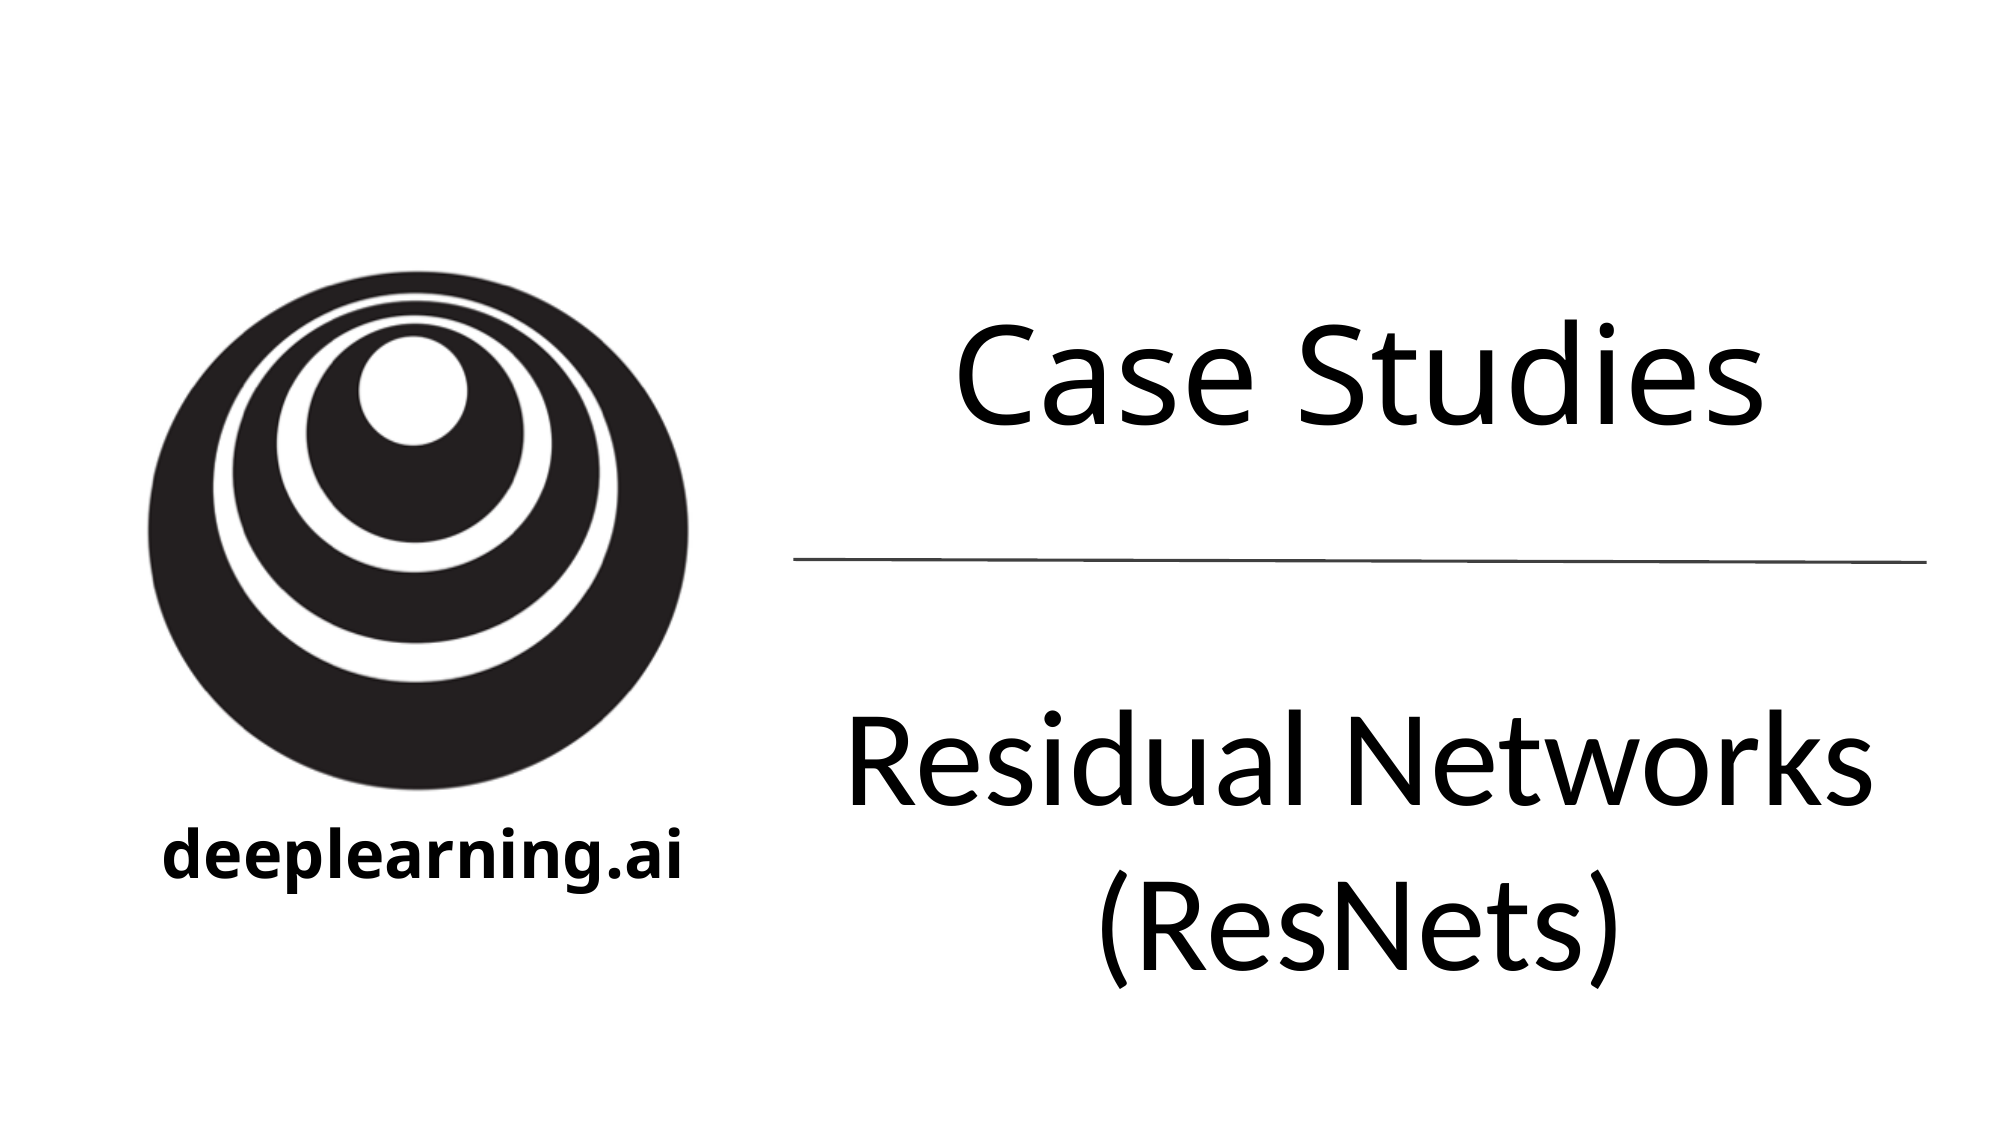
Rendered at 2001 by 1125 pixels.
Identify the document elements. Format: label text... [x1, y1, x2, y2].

title Case Studies [848, 161, 1872, 462]
text_box deeplearning.ai [56, 768, 790, 901]
text_box Residual Networks (ResNets) [817, 660, 1903, 1009]
picture [108, 234, 739, 768]
text_box [179, 194, 669, 702]
